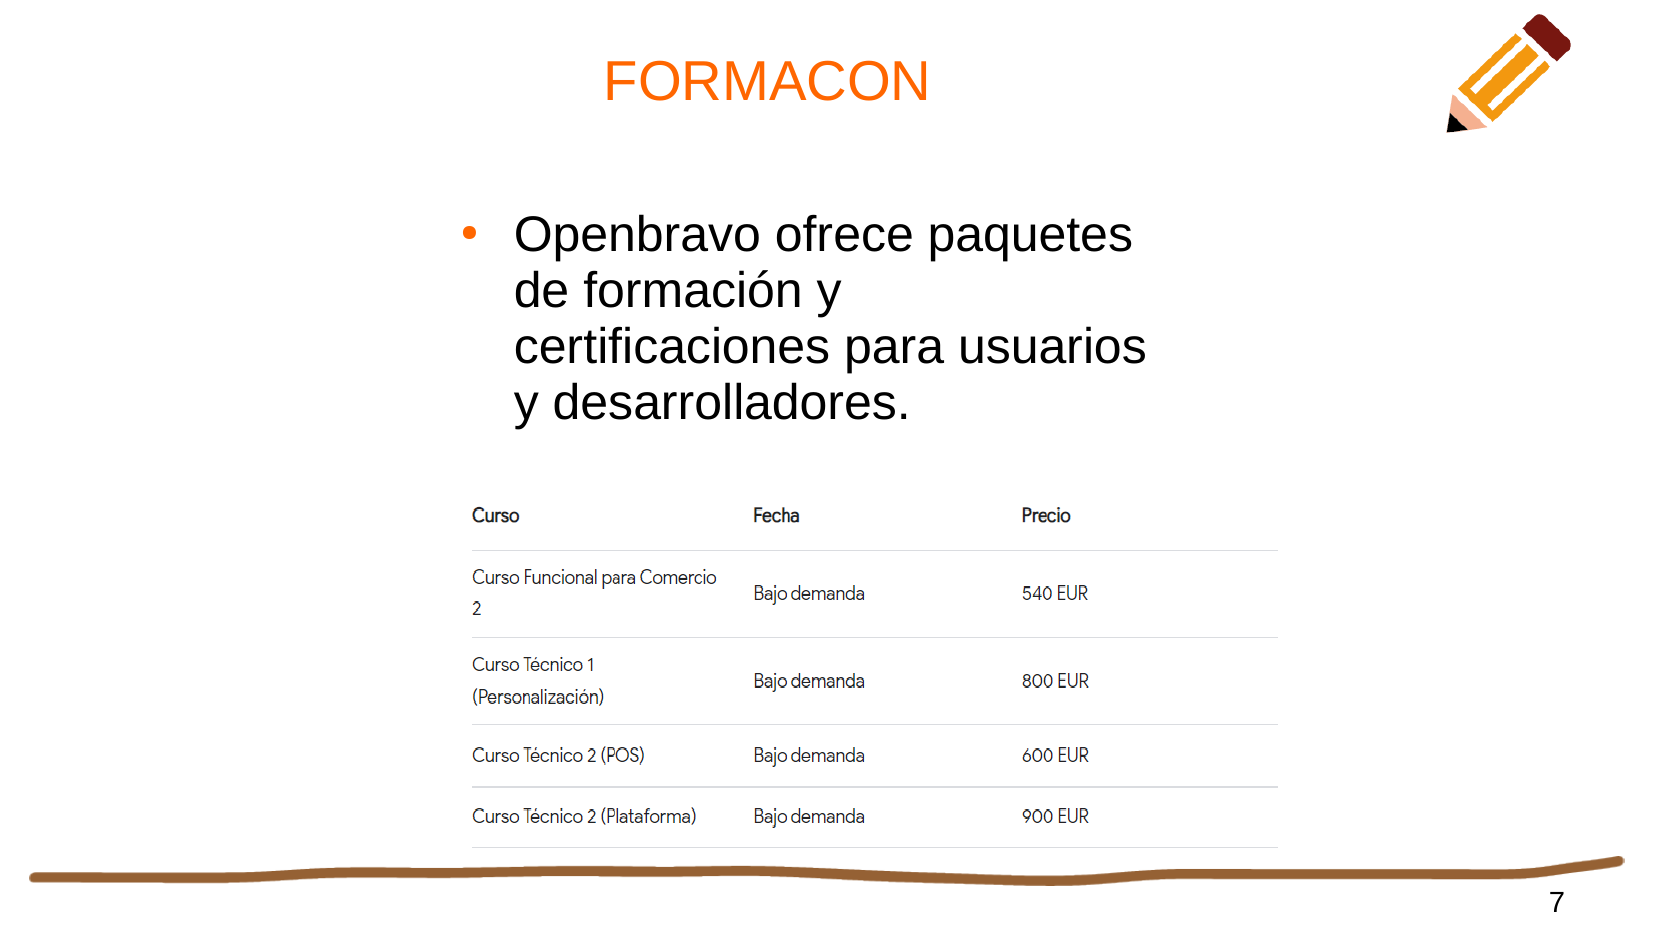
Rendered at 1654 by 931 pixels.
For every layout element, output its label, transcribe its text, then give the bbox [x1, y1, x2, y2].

picture [29, 472, 1625, 886]
picture [1446, 14, 1571, 133]
title FORMACON [88, 29, 1447, 133]
list Openbravo ofrece paquetes de formación y certificaciones para usuarios y desarrolladores. [442, 206, 1164, 472]
